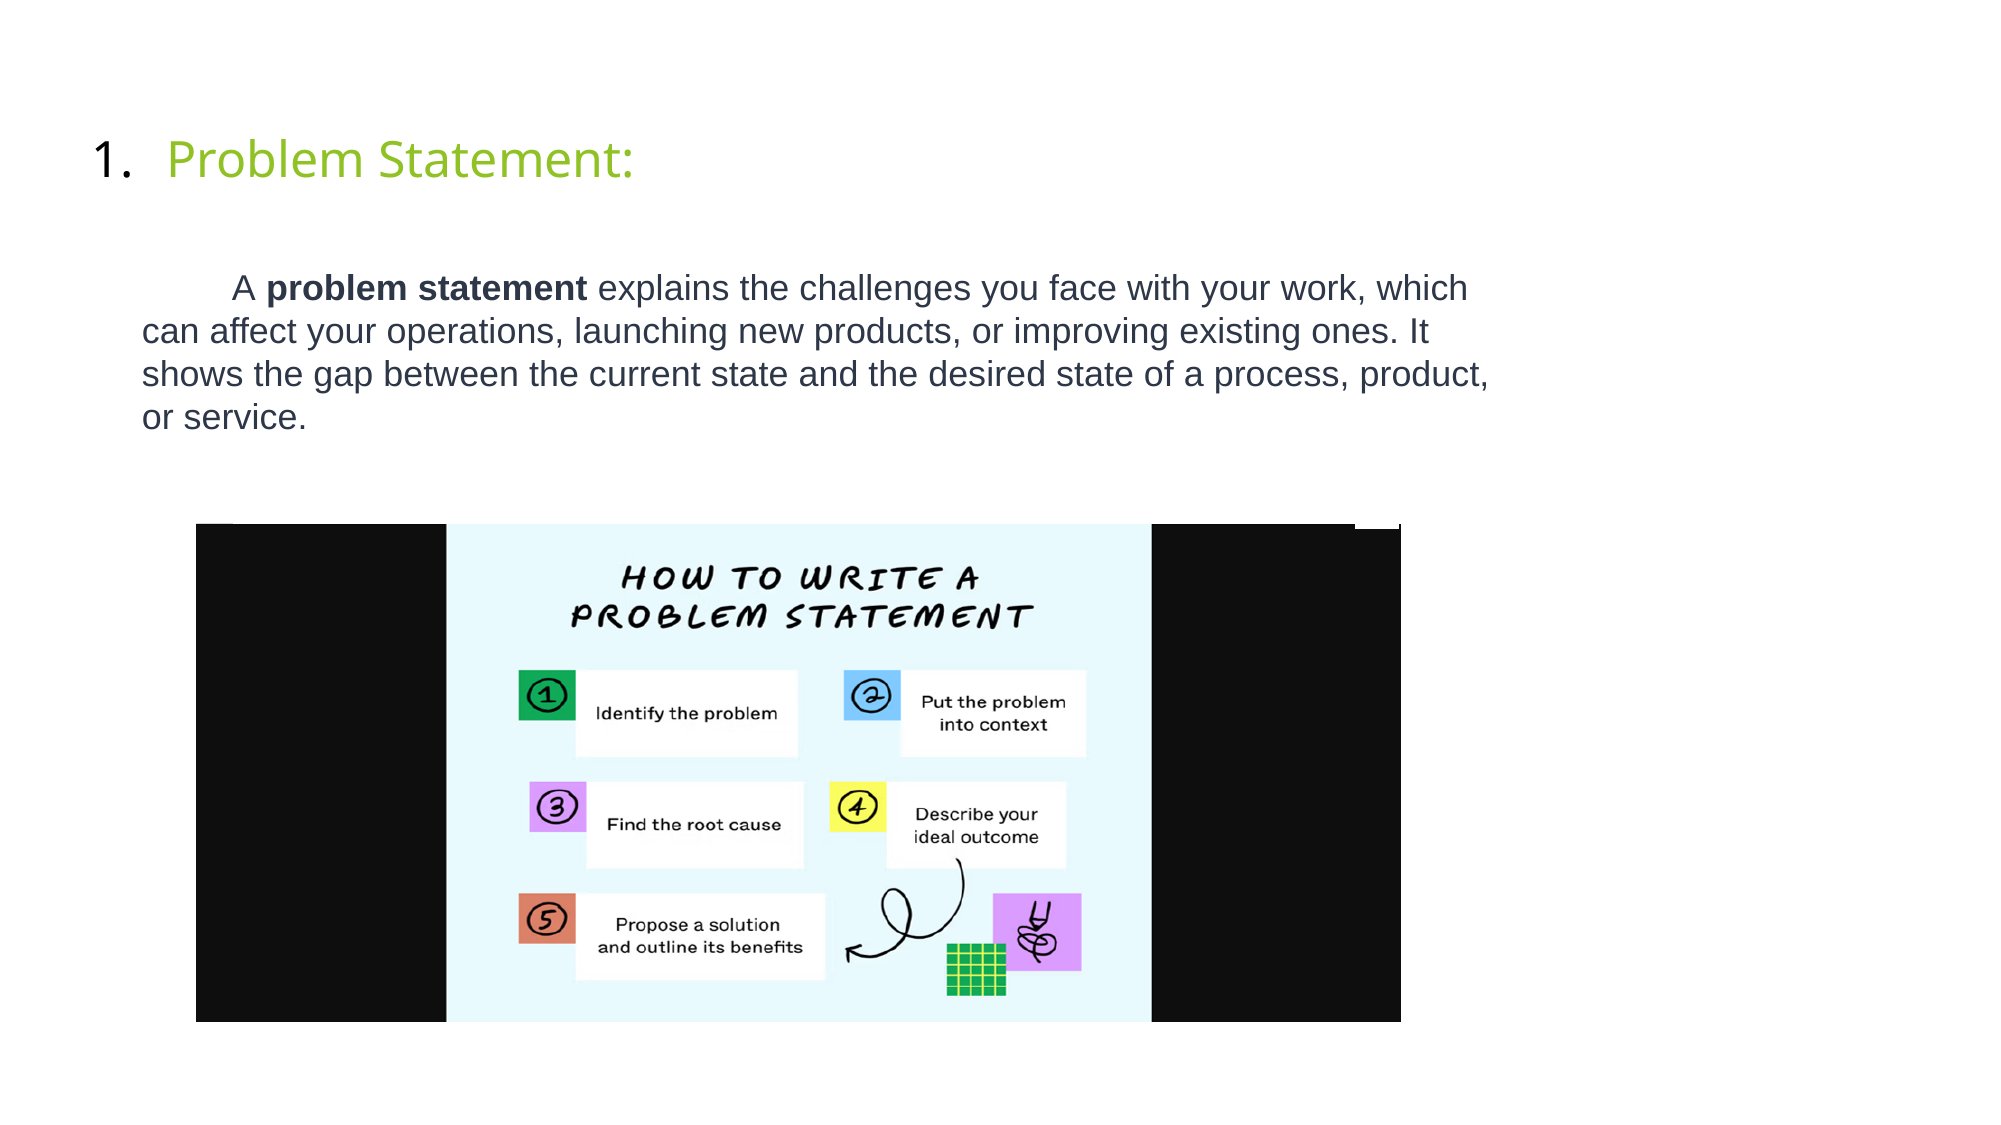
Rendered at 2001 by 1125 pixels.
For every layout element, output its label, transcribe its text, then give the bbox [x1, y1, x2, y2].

list A problem statement explains the challenges you face with your work, which can affect your operations, launching new products, or improving existing ones. It shows the gap between the current state and the desired state of a process, product, or service. [126, 256, 1538, 447]
picture [196, 471, 1401, 1118]
title Problem Statement: [76, 102, 1487, 196]
